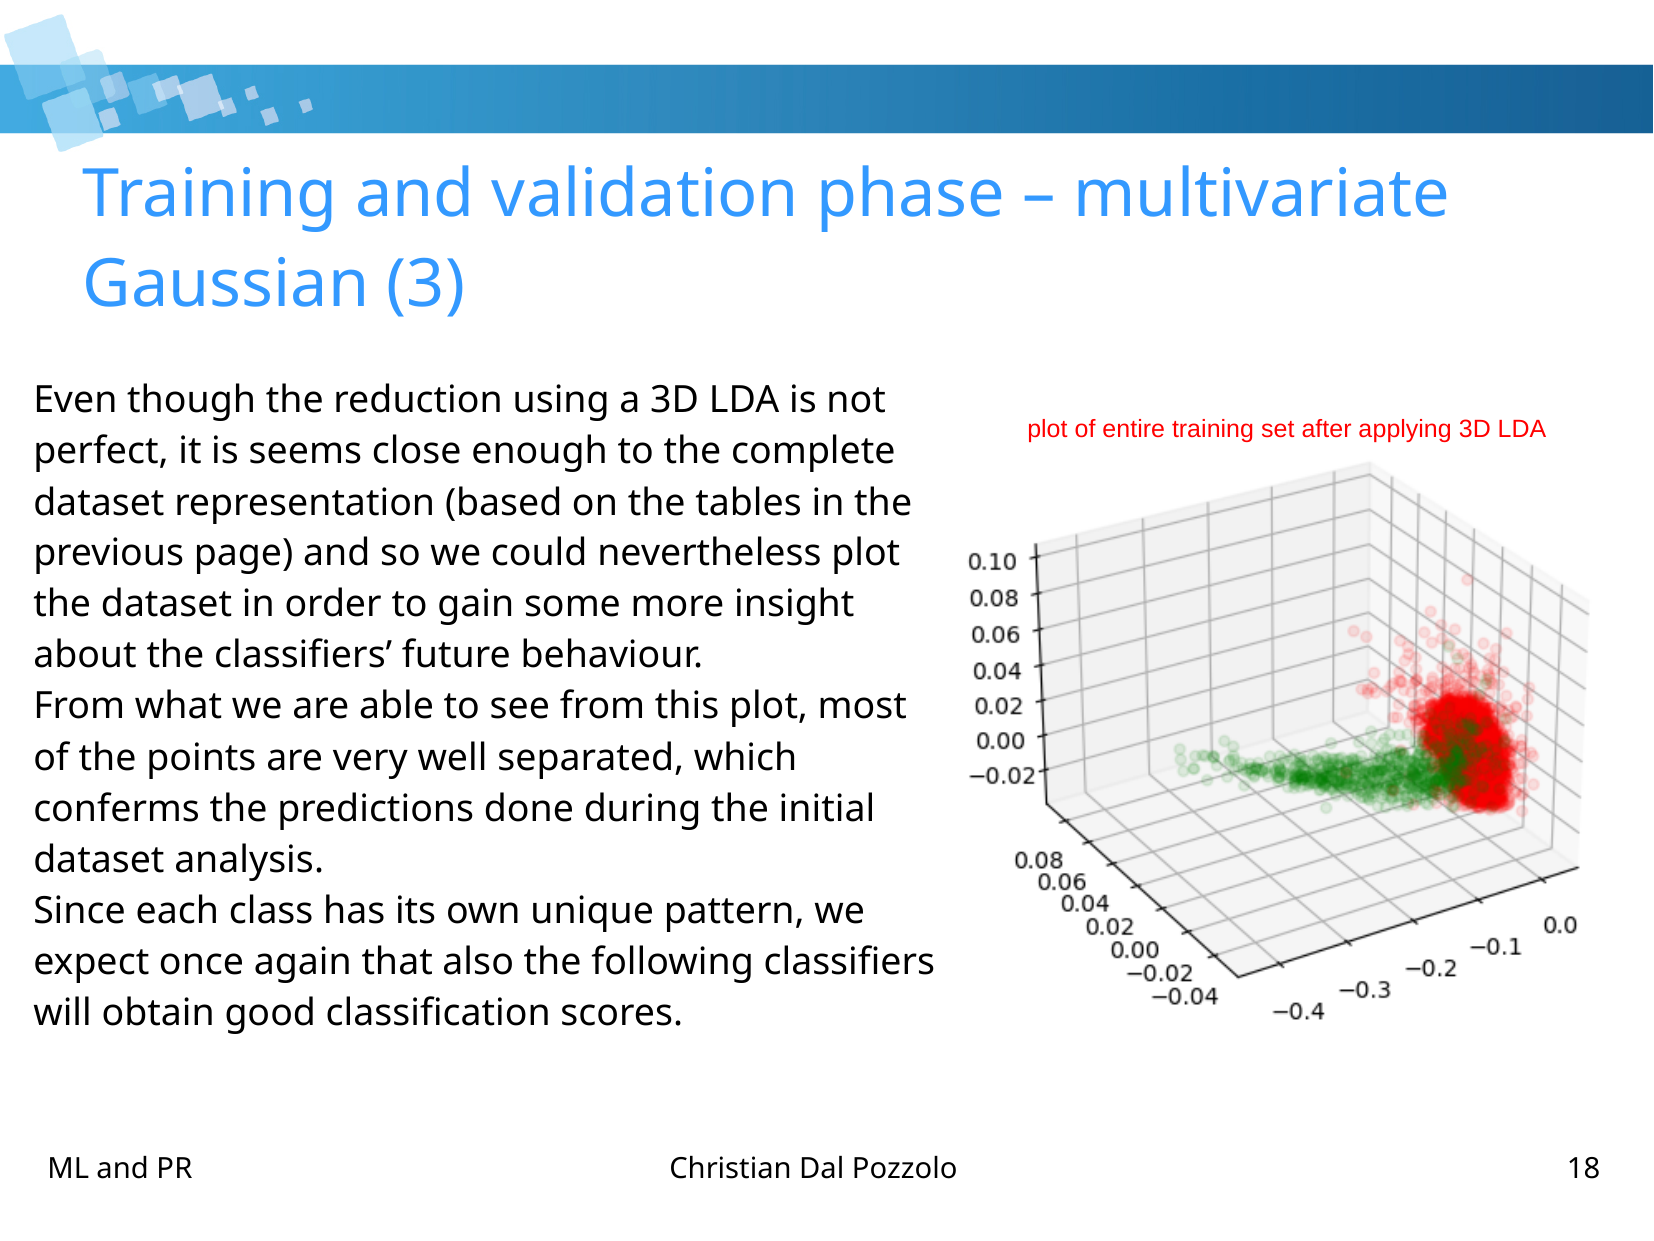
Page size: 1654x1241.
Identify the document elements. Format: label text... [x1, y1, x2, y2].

title Training and validation phase – multivariate Gaussian (3) [82, 132, 1571, 340]
text_box plot of entire training set after applying 3D LDA [1012, 407, 1613, 451]
list Even though the reduction using a 3D LDA is not perfect, it is seems close enough to the complete dataset representation (based on the tables in the previous page) and so we could nevertheless plot the dataset in order to gain some more insight about the classifiers’ future behaviour. From what we are able to see from this plot, most of the points are very well separated, which conferms the predictions done during the initial dataset analysis. Since each class has its own unique pattern, we expect once again that also the following classifiers will obtain good classification scores. [0, 372, 938, 1093]
picture [0, 0, 1653, 1238]
